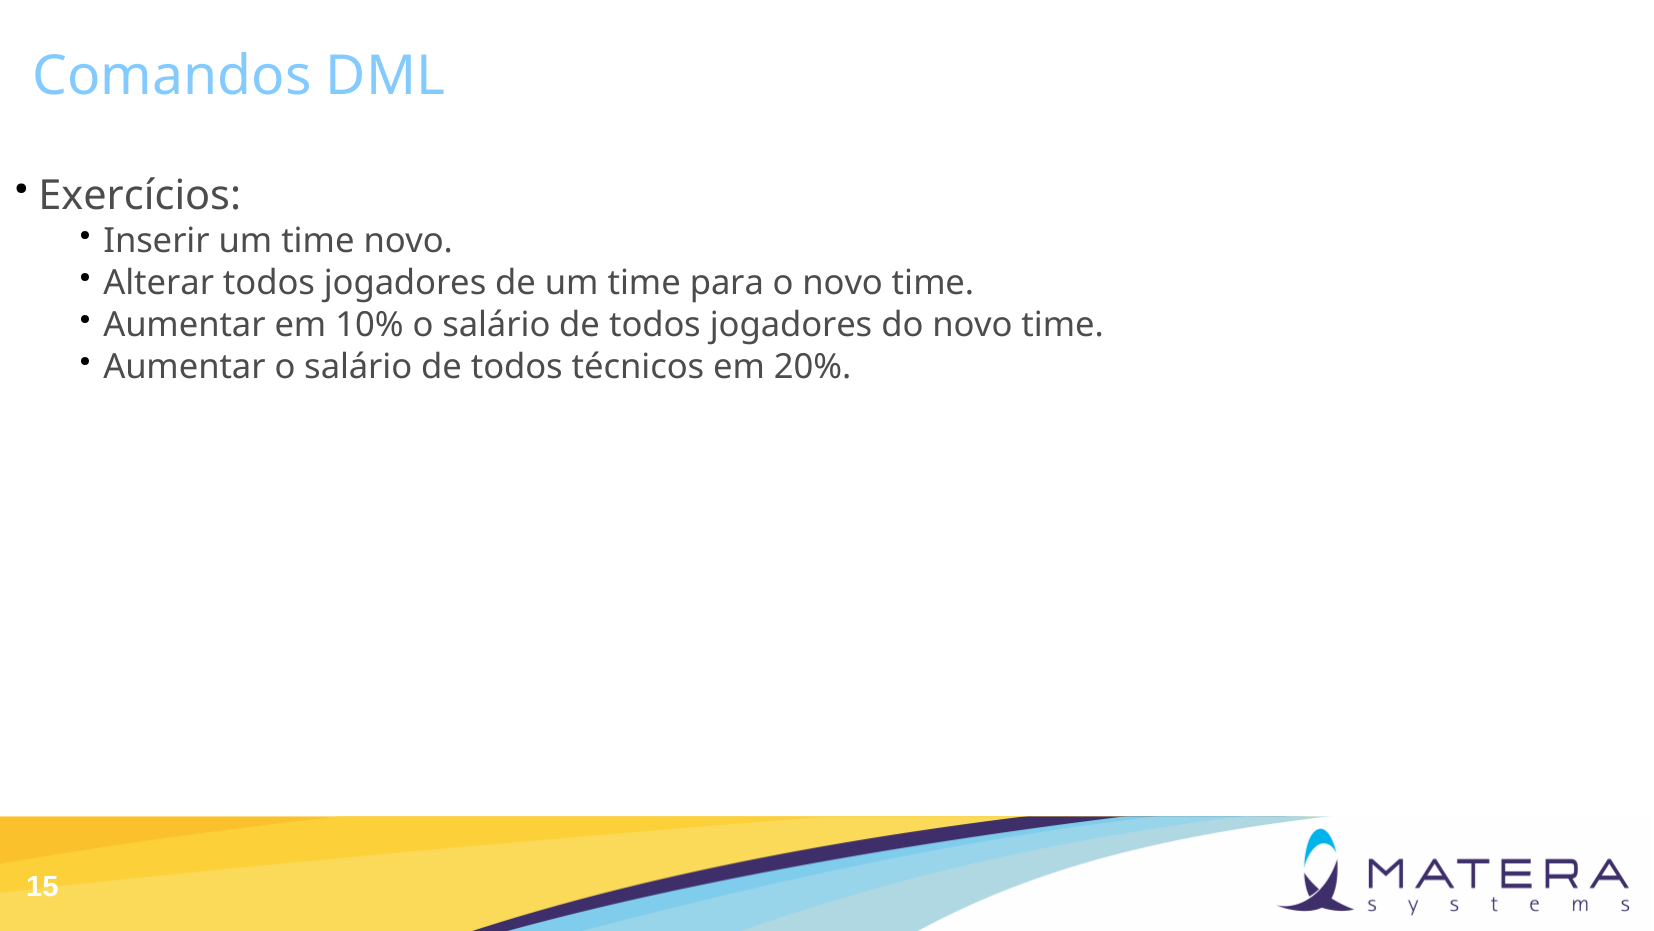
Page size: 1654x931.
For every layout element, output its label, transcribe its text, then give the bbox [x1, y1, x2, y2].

picture [0, 829, 1652, 931]
list Exercícios: Inserir um time novo. Alterar todos jogadores de um time para o novo time. Aumentar em 10% o salário de todos jogadores do novo time. Aumentar o salário de todos técnicos em 20%. [0, 169, 1654, 829]
title Comandos DML [32, 24, 1628, 137]
